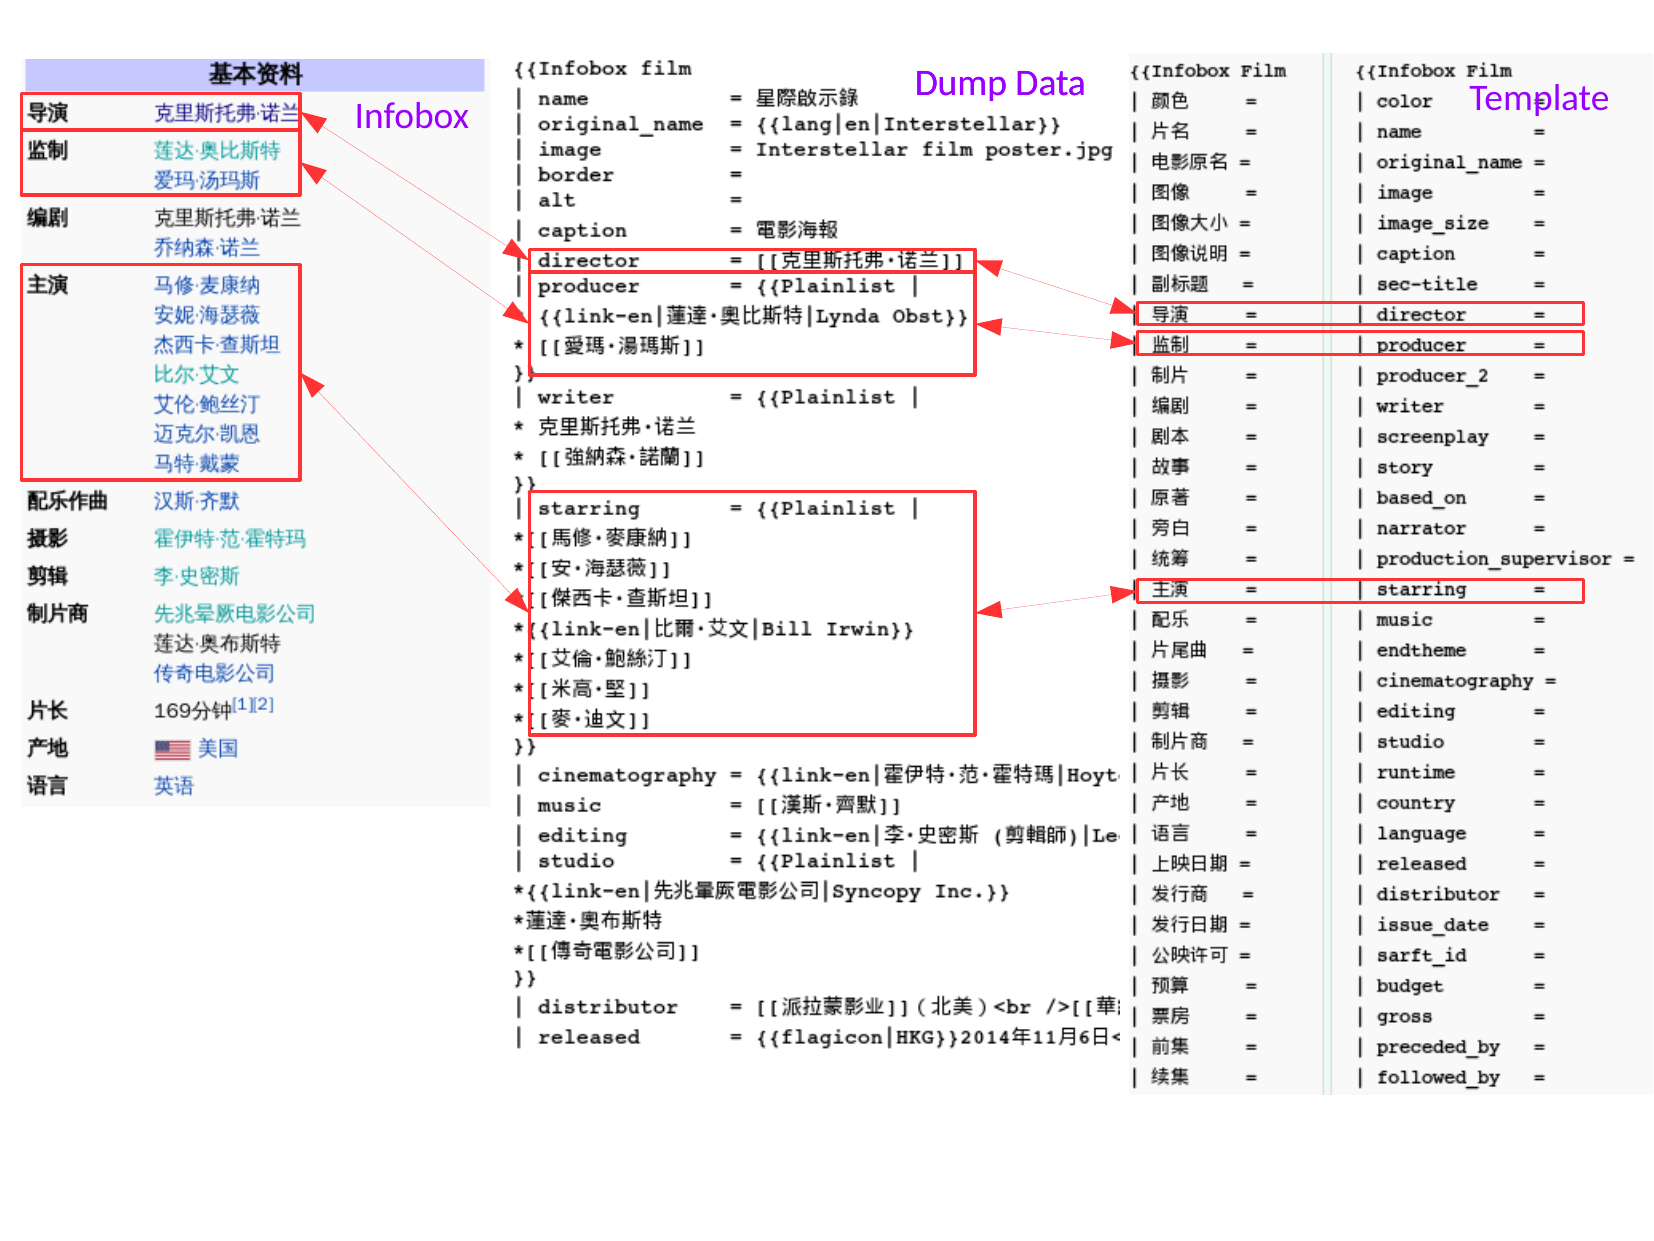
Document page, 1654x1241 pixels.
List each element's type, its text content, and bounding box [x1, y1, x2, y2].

text_box [1137, 331, 1584, 355]
picture [1129, 53, 1654, 1095]
text_box [1137, 302, 1584, 325]
picture [500, 584, 1120, 1055]
text_box [529, 249, 976, 376]
picture [500, 56, 1120, 304]
text_box Dump Data [900, 60, 1102, 113]
picture [301, 115, 491, 296]
picture [976, 262, 1120, 339]
text_box [21, 93, 301, 196]
picture [500, 243, 529, 322]
text_box Template [1454, 74, 1625, 127]
picture [21, 165, 491, 571]
picture [500, 305, 1120, 612]
text_box Infobox [339, 93, 484, 146]
text_box [21, 264, 301, 481]
text_box [529, 491, 976, 736]
picture [21, 59, 491, 234]
picture [21, 377, 491, 807]
text_box [1137, 579, 1584, 603]
